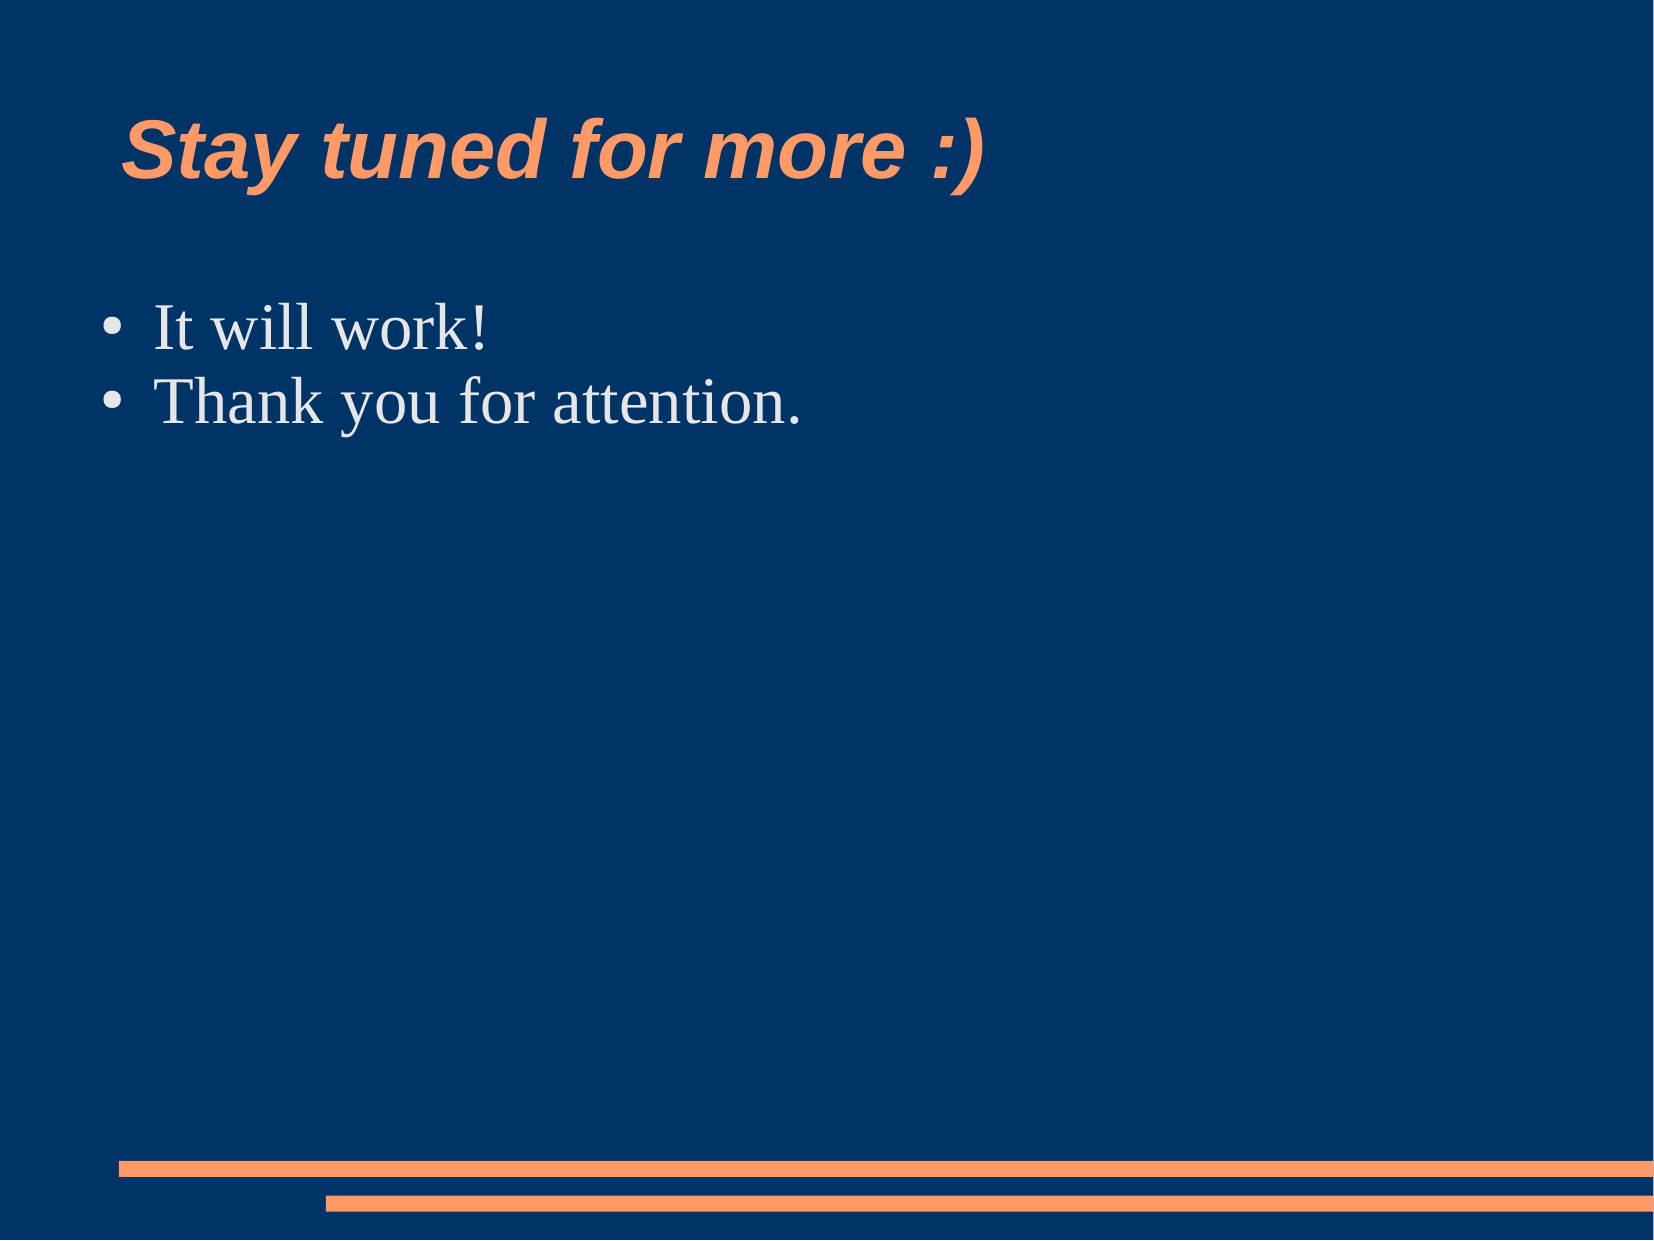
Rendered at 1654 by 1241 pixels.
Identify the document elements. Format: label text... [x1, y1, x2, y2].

list It will work! Thank you for attention. [82, 290, 1571, 1094]
title Stay tuned for more :) [121, 46, 1534, 254]
